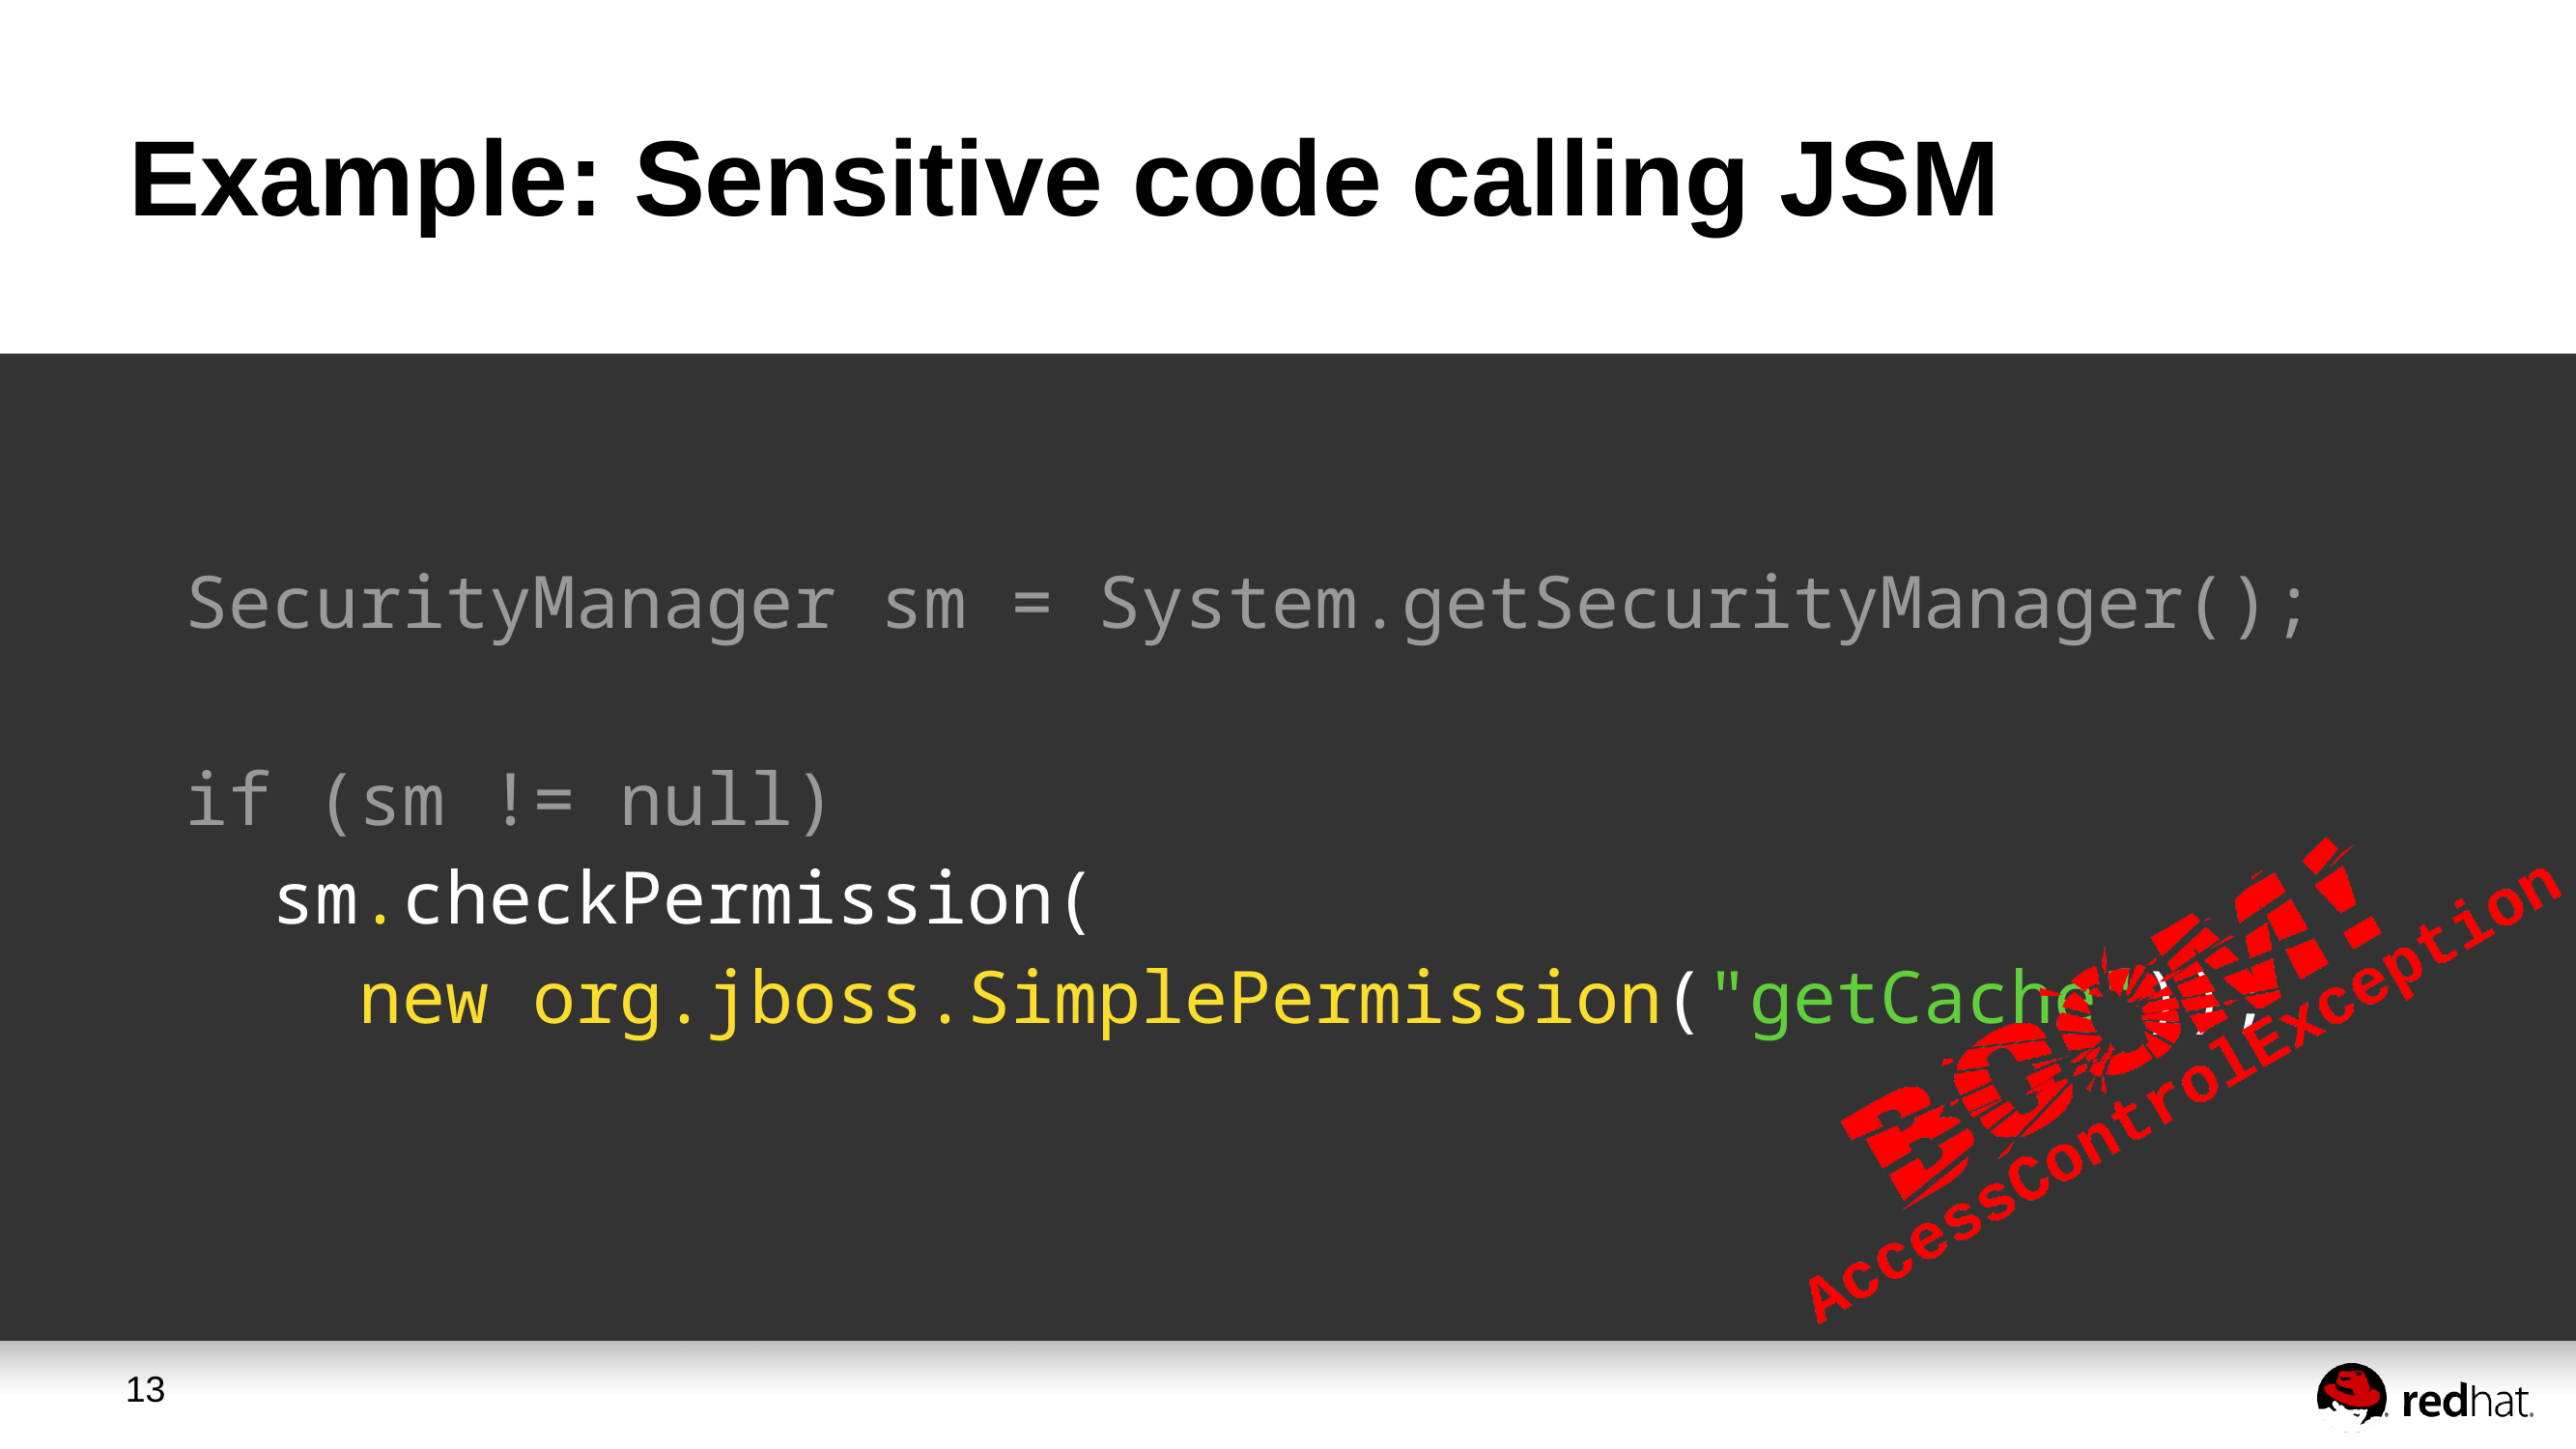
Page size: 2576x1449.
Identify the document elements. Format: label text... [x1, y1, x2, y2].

picture [1797, 837, 2562, 1324]
text_box SecurityManager sm = System.getSecurityManager(); if (sm != null) sm.checkPermission( new org.jboss.SimplePermission("getCache")); [0, 354, 2576, 1341]
title Example: Sensitive code calling JSM [128, 57, 2448, 300]
picture [0, 1341, 2576, 1445]
